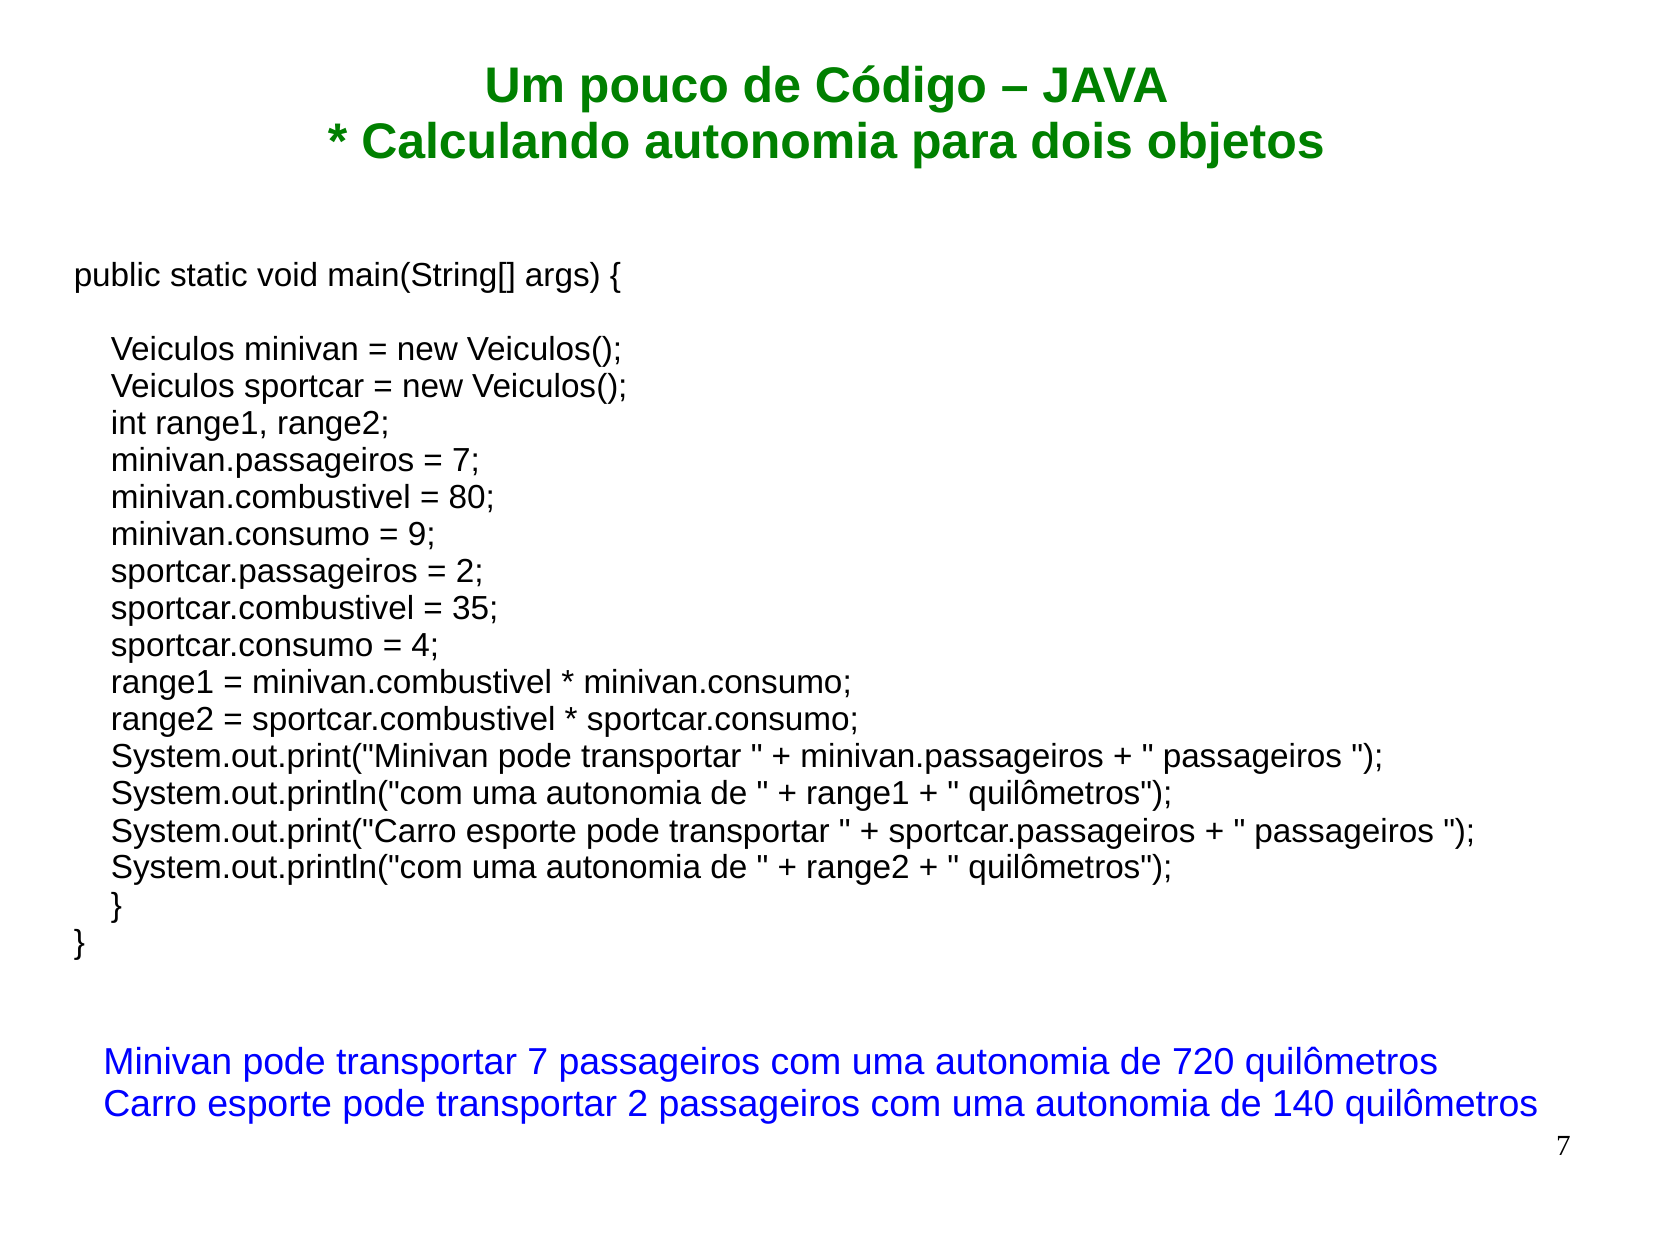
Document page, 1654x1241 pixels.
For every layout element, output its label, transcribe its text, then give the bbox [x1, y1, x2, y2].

text_box Minivan pode transportar 7 passageiros com uma autonomia de 720 quilômetros Carro esporte pode transportar 2 passageiros com uma autonomia de 140 quilômetros [88, 1033, 1554, 1133]
title Um pouco de Código – JAVA * Calculando autonomia para dois objetos [82, 49, 1571, 178]
text_box public static void main(String[] args) { Veiculos minivan = new Veiculos(); Veiculos sportcar = new Veiculos(); int range1, range2; minivan.passageiros = 7; minivan.combustivel = 80; minivan.consumo = 9; sportcar.passageiros = 2; sportcar.combustivel = 35; sportcar.consumo = 4; range1 = minivan.combustivel * minivan.consumo; range2 = sportcar.combustivel * sportcar.consumo; System.out.print("Minivan pode transportar " + minivan.passageiros + " passageiros "); System.out.println("com uma autonomia de " + range1 + " quilômetros"); System.out.print("Carro esporte pode transportar " + sportcar.passageiros + " passageiros "); System.out.println("com uma autonomia de " + range2 + " quilômetros"); } } [59, 249, 1654, 1063]
